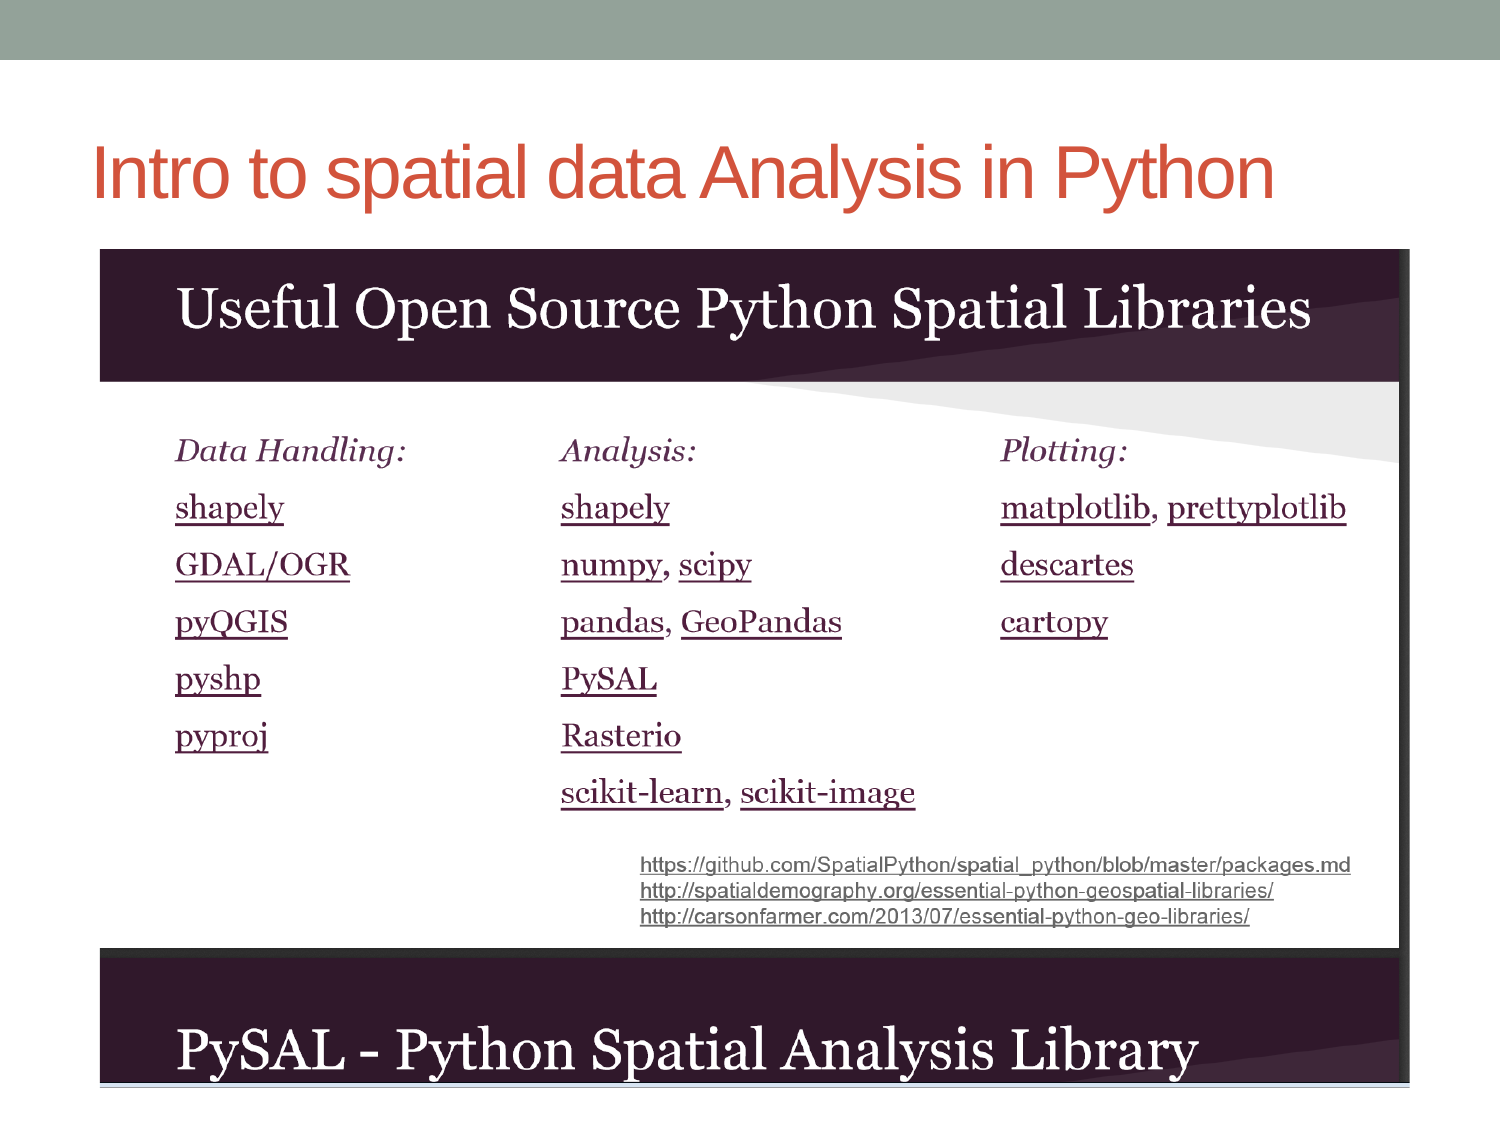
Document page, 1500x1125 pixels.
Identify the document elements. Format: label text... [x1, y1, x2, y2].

picture [99, 249, 1410, 1088]
title Intro to spatial data Analysis in Python [75, 87, 1426, 251]
